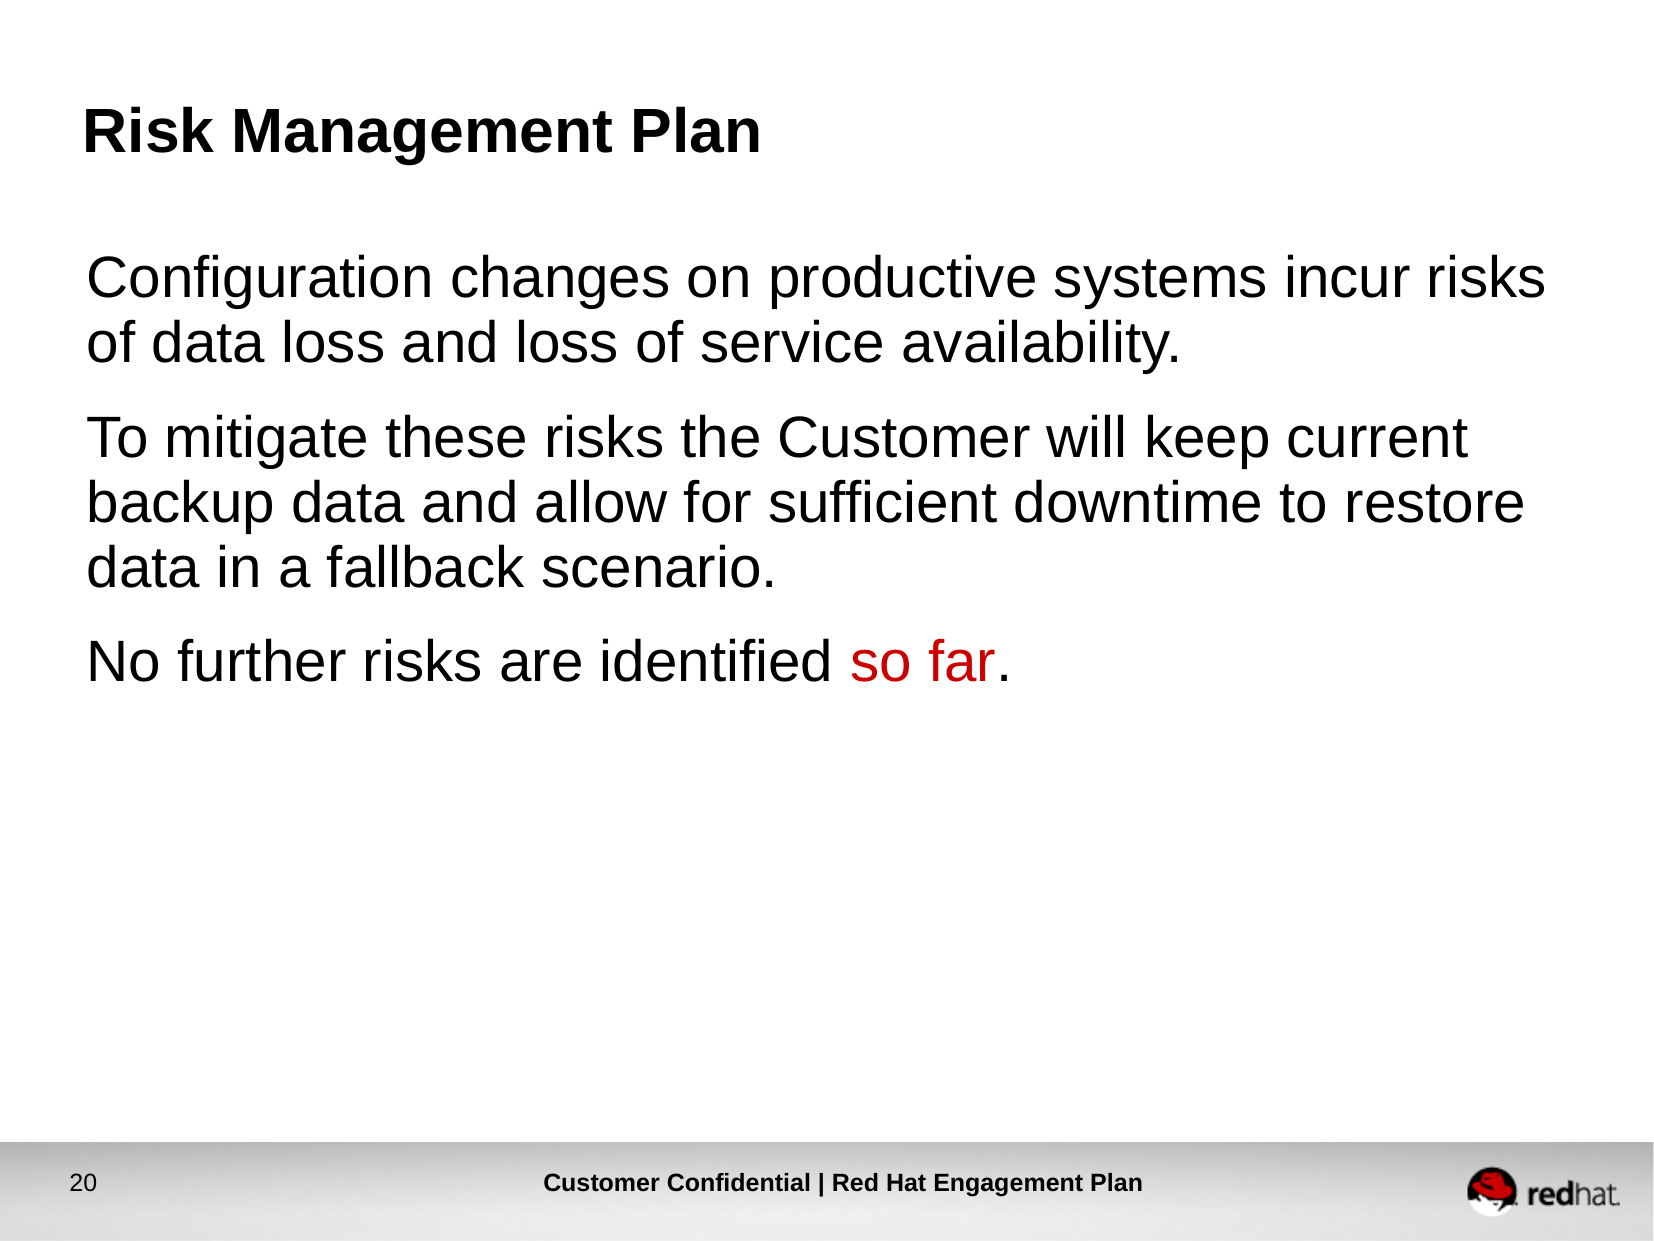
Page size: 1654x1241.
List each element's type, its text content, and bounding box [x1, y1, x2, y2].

picture [0, 1142, 1654, 1241]
list Configuration changes on productive systems incur risks of data loss and loss of service availability. To mitigate these risks the Customer will keep current backup data and allow for sufficient downtime to restore data in a fallback scenario. No further risks are identified so far. [86, 244, 1576, 1039]
title Risk Management Plan [82, 37, 1571, 226]
